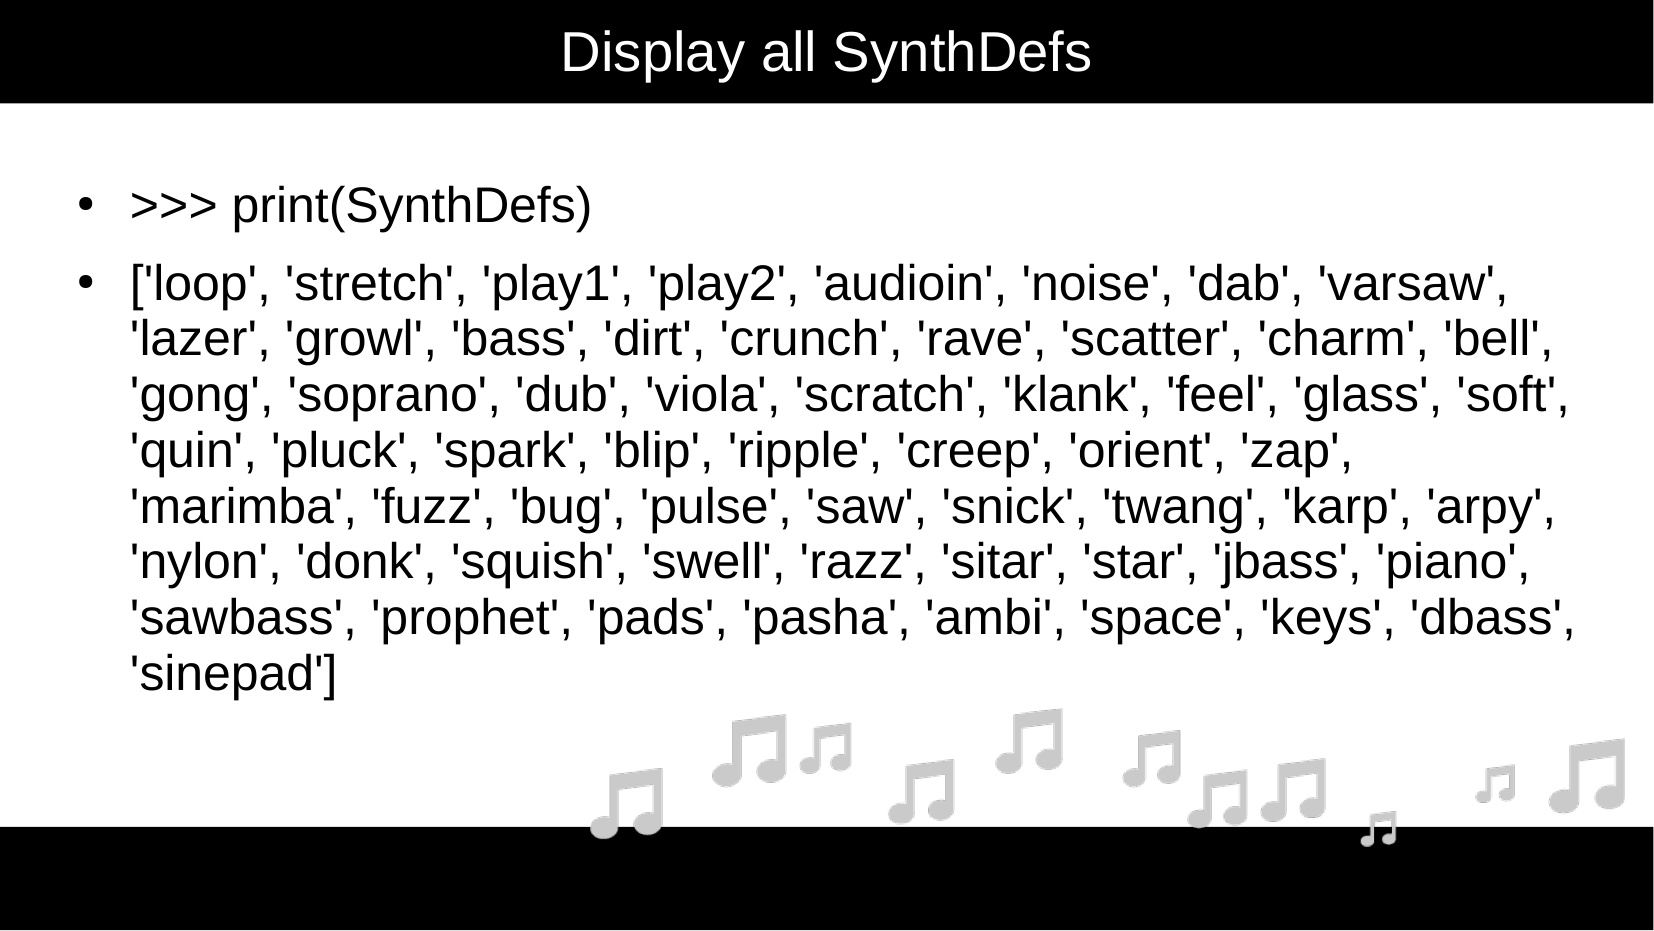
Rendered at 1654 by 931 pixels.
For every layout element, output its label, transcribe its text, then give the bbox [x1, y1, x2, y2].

title Display all SynthDefs [59, 6, 1595, 98]
list >>> print(SynthDefs) ['loop', 'stretch', 'play1', 'play2', 'audioin', 'noise', 'dab', 'varsaw', 'lazer', 'growl', 'bass', 'dirt', 'crunch', 'rave', 'scatter', 'charm', 'bell', 'gong', 'soprano', 'dub', 'viola', 'scratch', 'klank', 'feel', 'glass', 'soft', 'quin', 'pluck', 'spark', 'blip', 'ripple', 'creep', 'orient', 'zap', 'marimba', 'fuzz', 'bug', 'pulse', 'saw', 'snick', 'twang', 'karp', 'arpy', 'nylon', 'donk', 'squish', 'swell', 'razz', 'sitar', 'star', 'jbass', 'piano', 'sawbass', 'prophet', 'pads', 'pasha', 'ambi', 'space', 'keys', 'dbass', 'sinepad'] [59, 177, 1595, 768]
